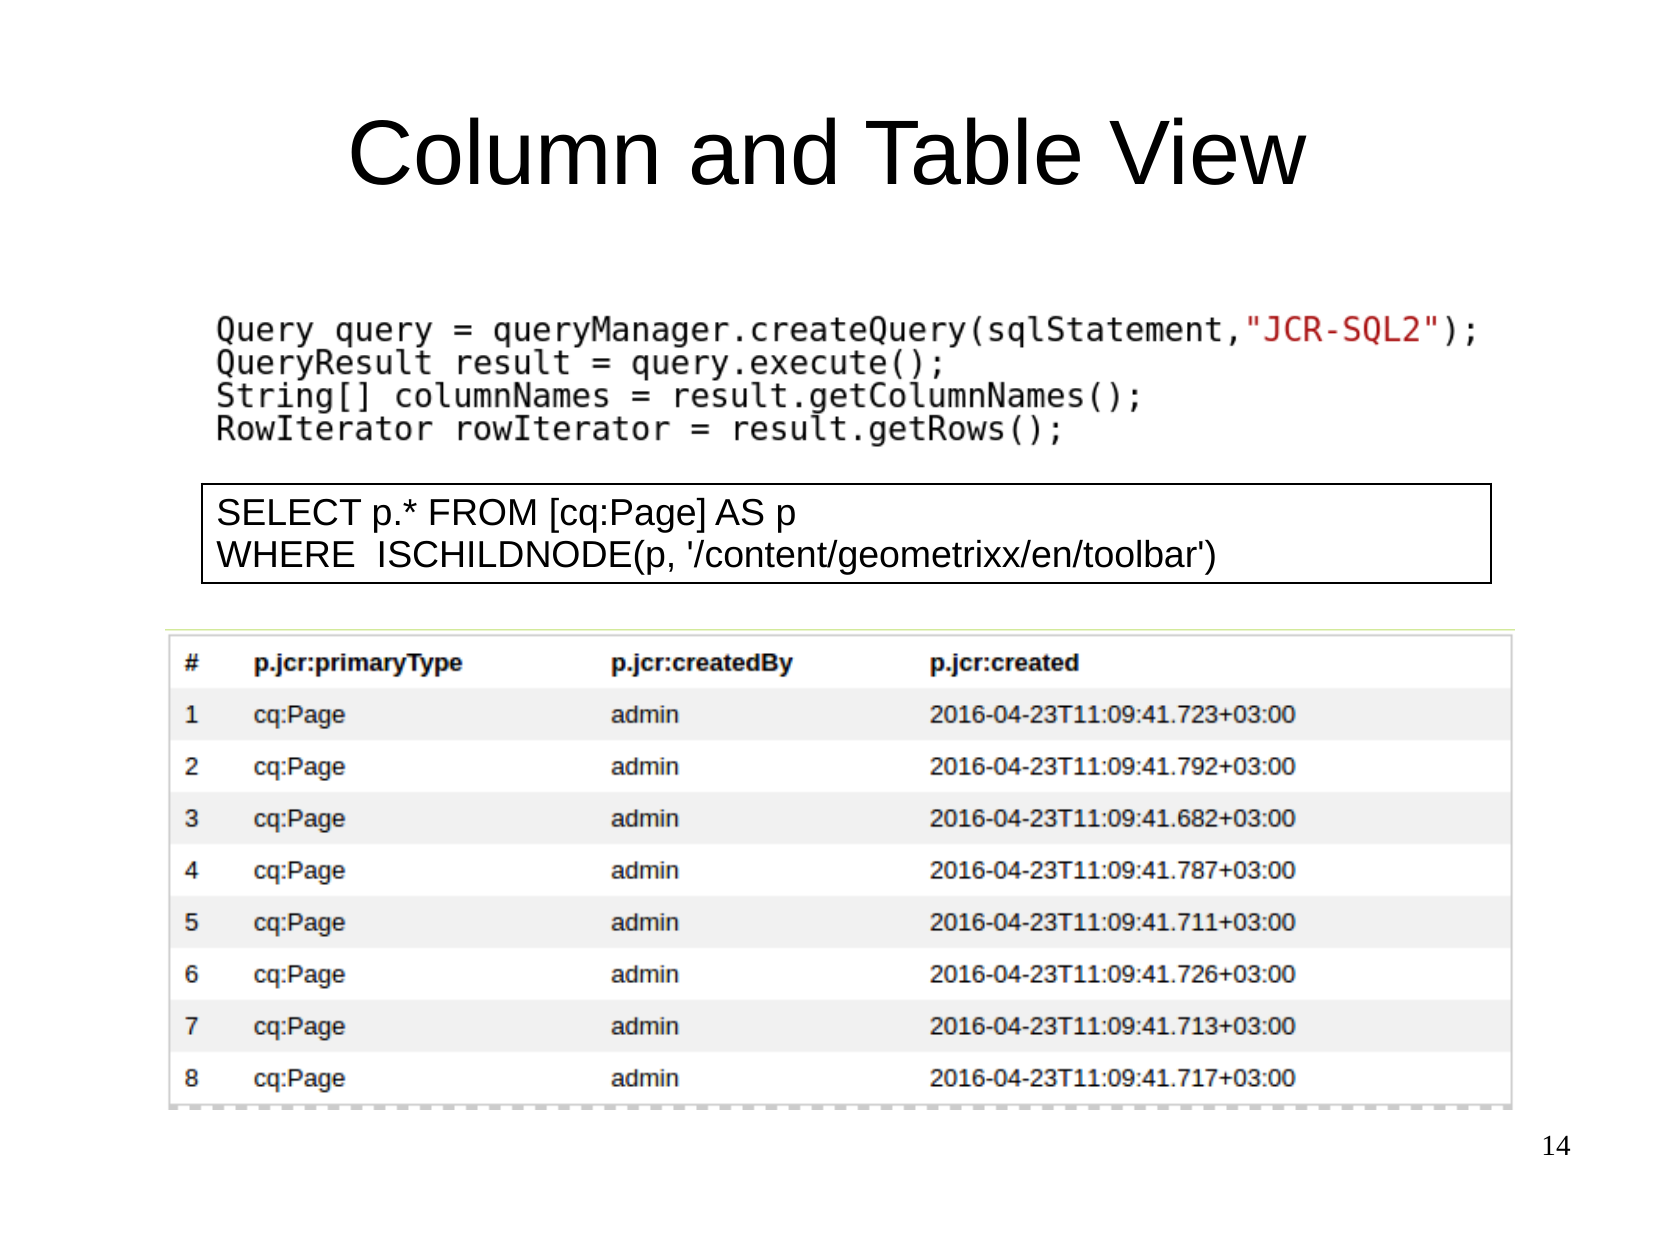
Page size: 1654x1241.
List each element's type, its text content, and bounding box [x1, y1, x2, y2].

table_header SELECT p.* FROM [cq:Page] AS p WHERE ISCHILDNODE(p, '/content/geometrixx/en/toolbar') [203, 485, 1490, 582]
picture [195, 299, 1505, 464]
title Column and Table View [83, 49, 1572, 257]
picture [165, 629, 1515, 1111]
